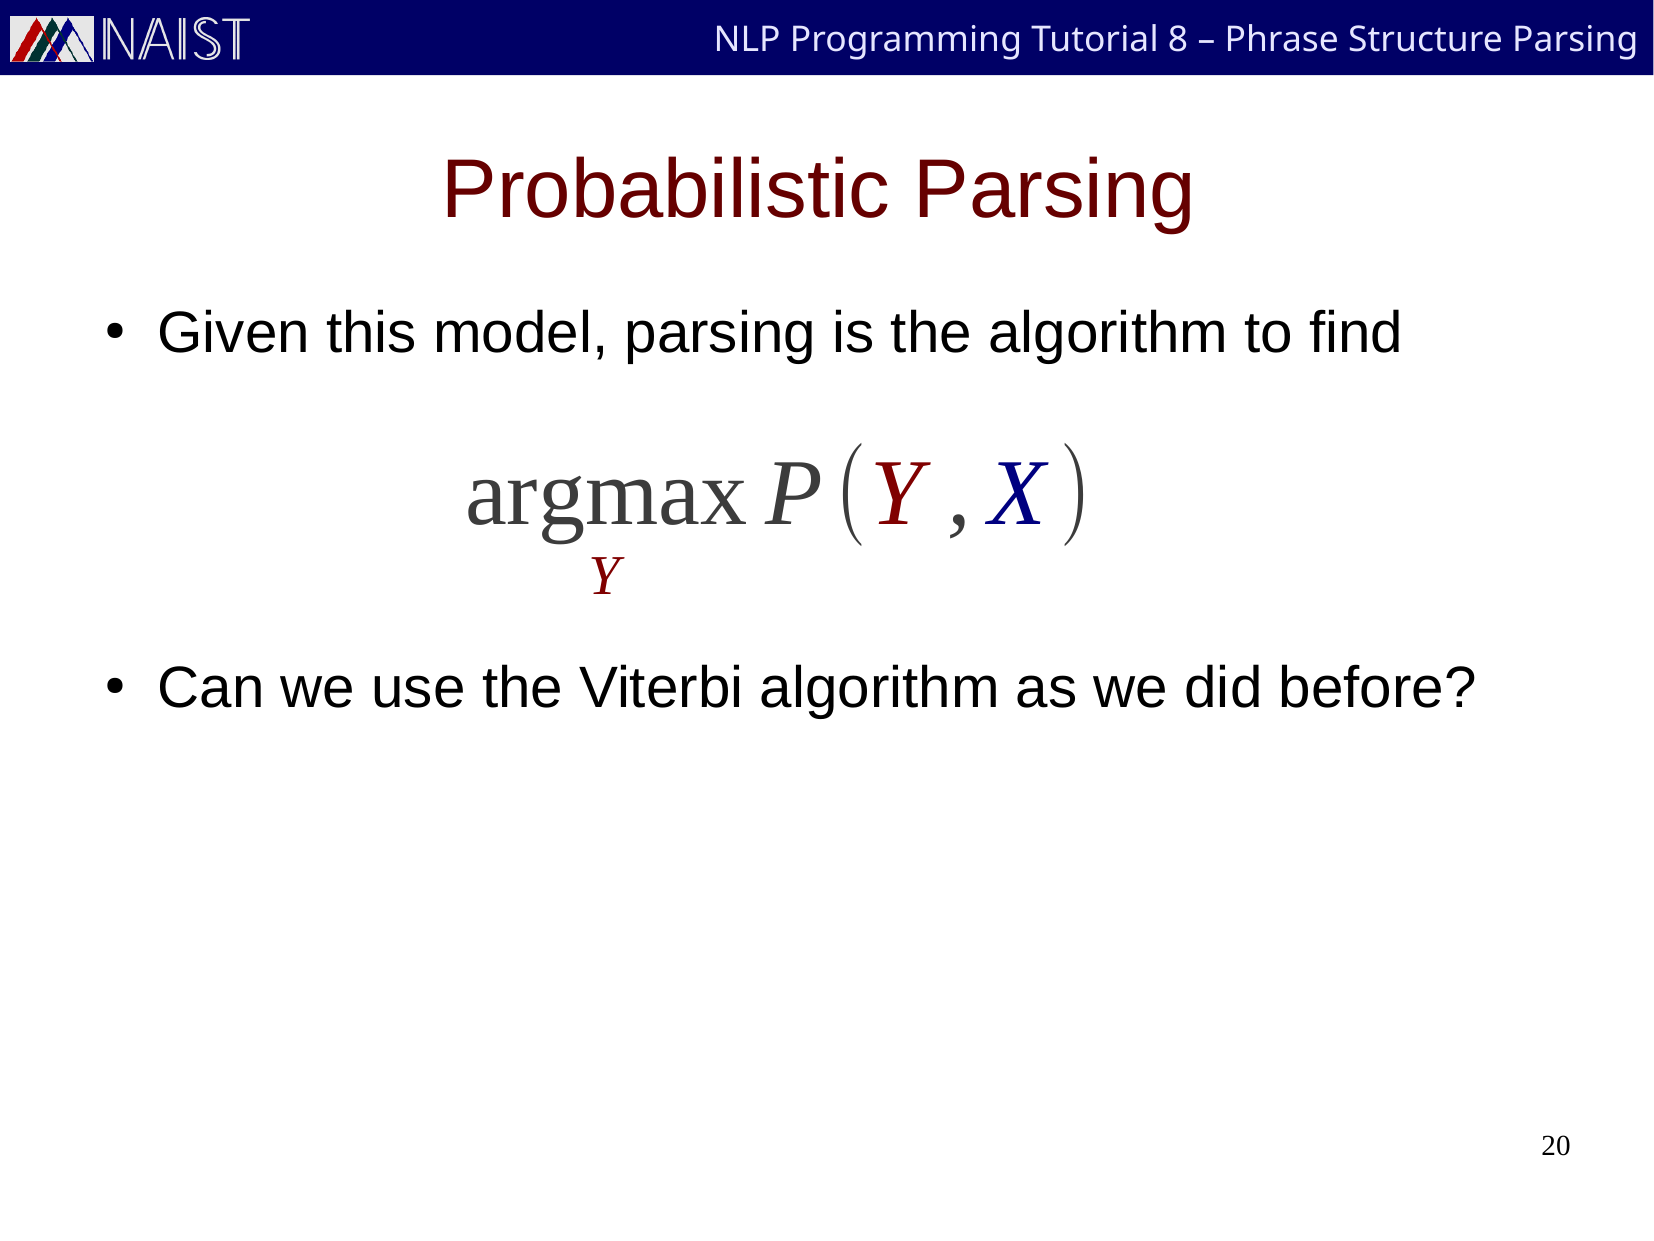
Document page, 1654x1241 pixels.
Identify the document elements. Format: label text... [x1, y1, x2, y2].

picture [102, 17, 251, 60]
list Given this model, parsing is the algorithm to find Can we use the Viterbi algorithm as we did before? [86, 300, 1576, 1119]
chart [441, 436, 1112, 606]
title Probabilistic Parsing [75, 92, 1564, 285]
picture [10, 16, 94, 62]
